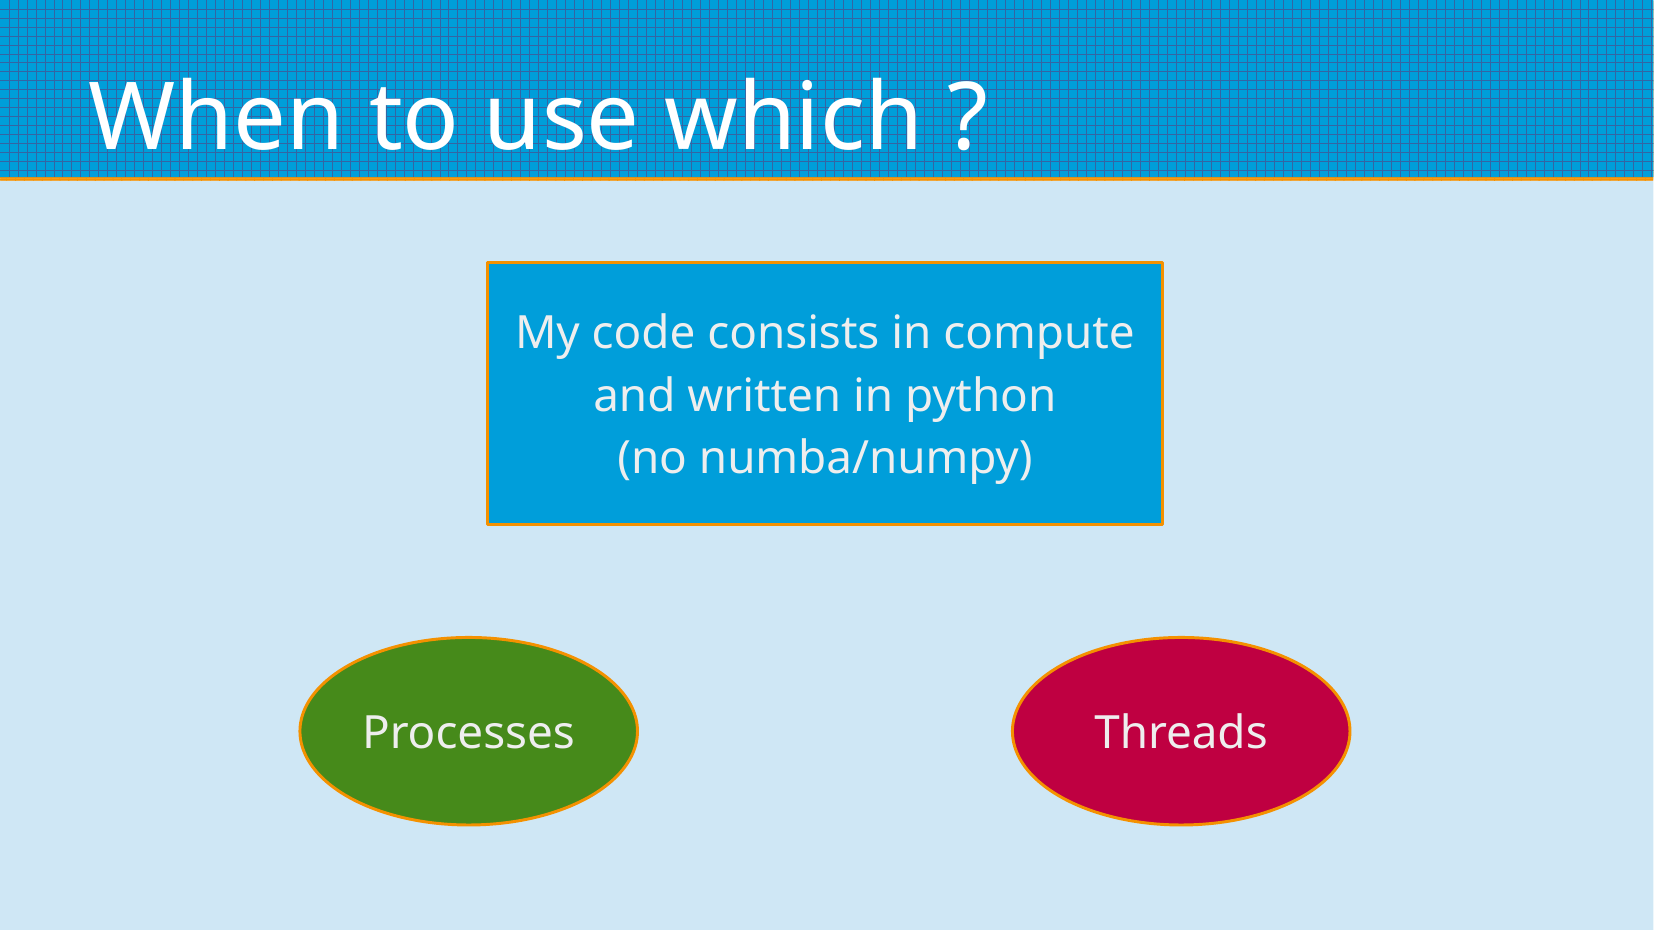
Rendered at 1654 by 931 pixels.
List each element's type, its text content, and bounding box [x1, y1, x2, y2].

text_box Processes [299, 637, 638, 826]
title When to use which ? [88, 14, 1565, 178]
text_box My code consists in compute and written in python (no numba/numpy) [487, 262, 1163, 525]
text_box Threads [1012, 637, 1351, 826]
